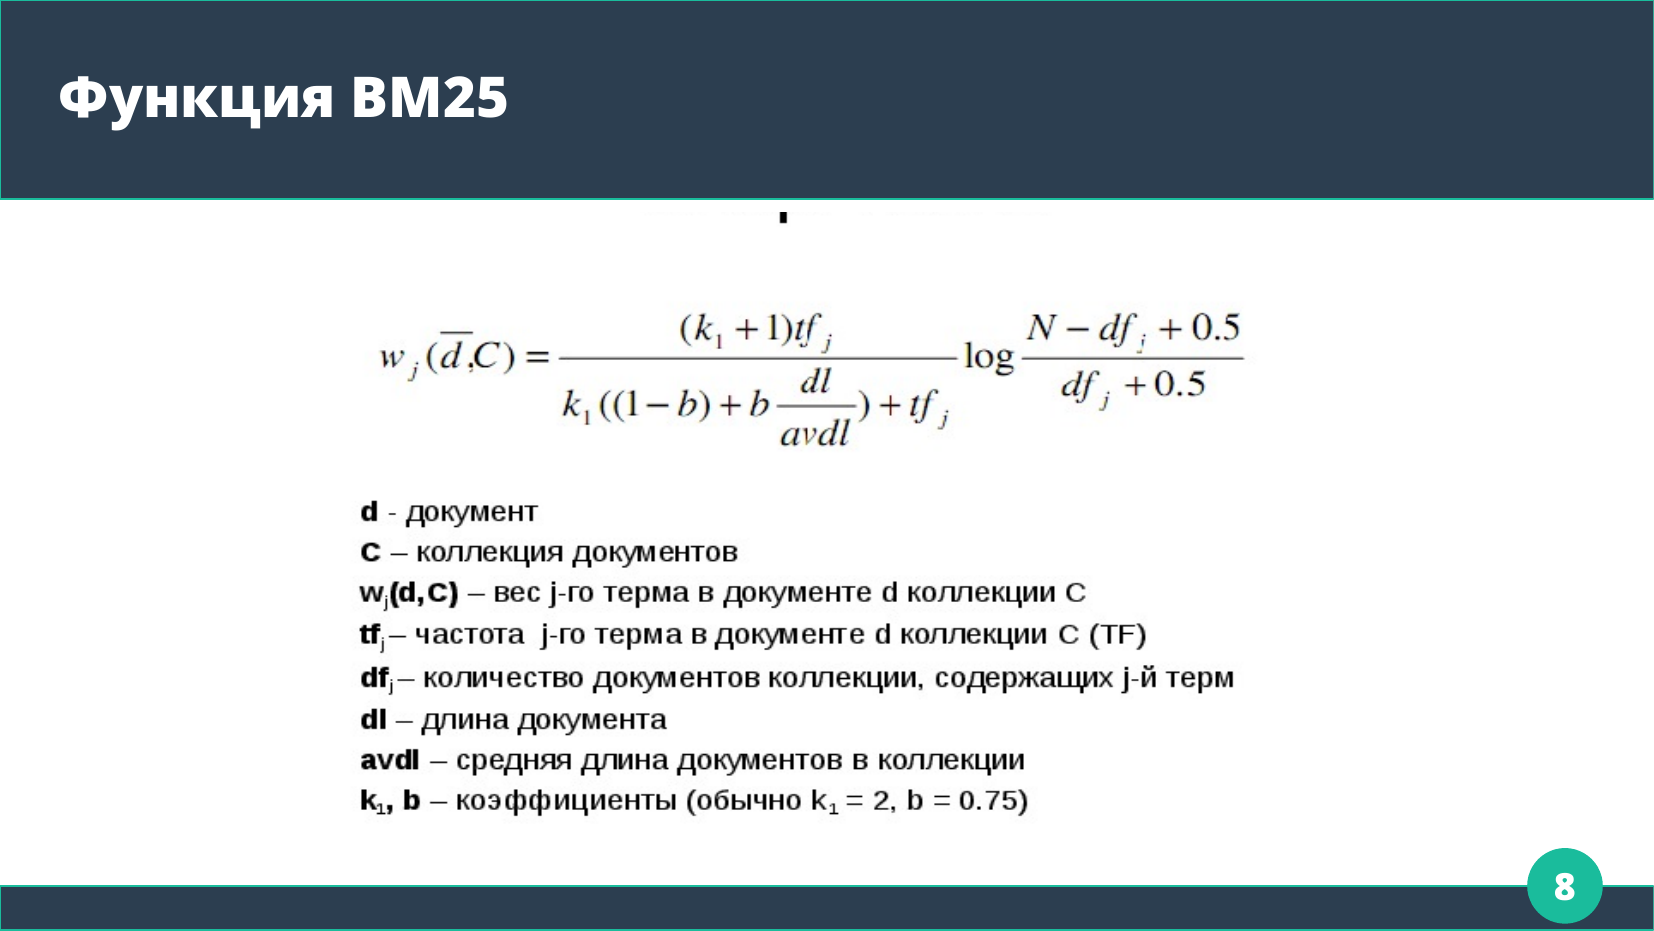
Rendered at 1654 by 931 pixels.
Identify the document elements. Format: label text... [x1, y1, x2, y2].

picture [228, 212, 1463, 863]
title Функция BM25 [59, 37, 1595, 155]
